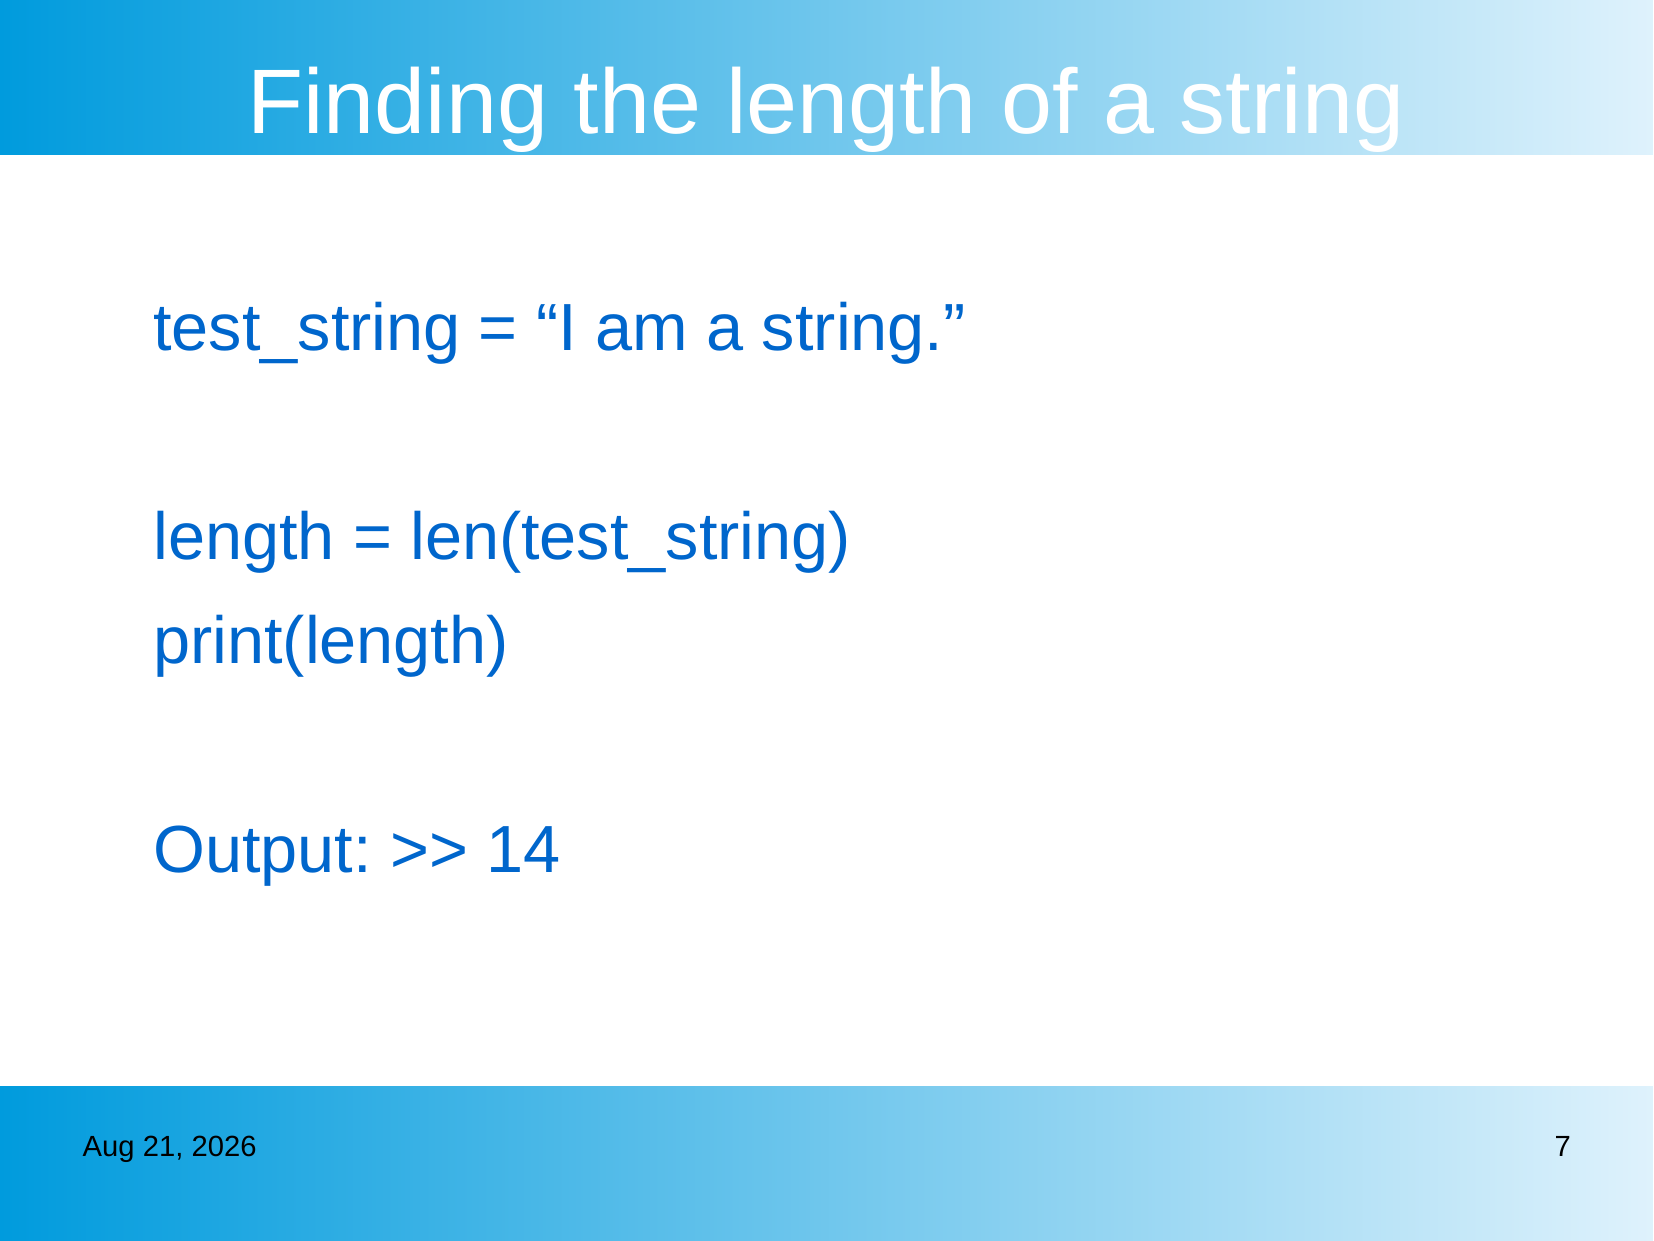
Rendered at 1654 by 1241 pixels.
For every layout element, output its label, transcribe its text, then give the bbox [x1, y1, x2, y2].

list test_string = “I am a string.” length = len(test_string) print(length) Output: >> 14 [82, 290, 1571, 1010]
title Finding the length of a string [82, 49, 1571, 155]
